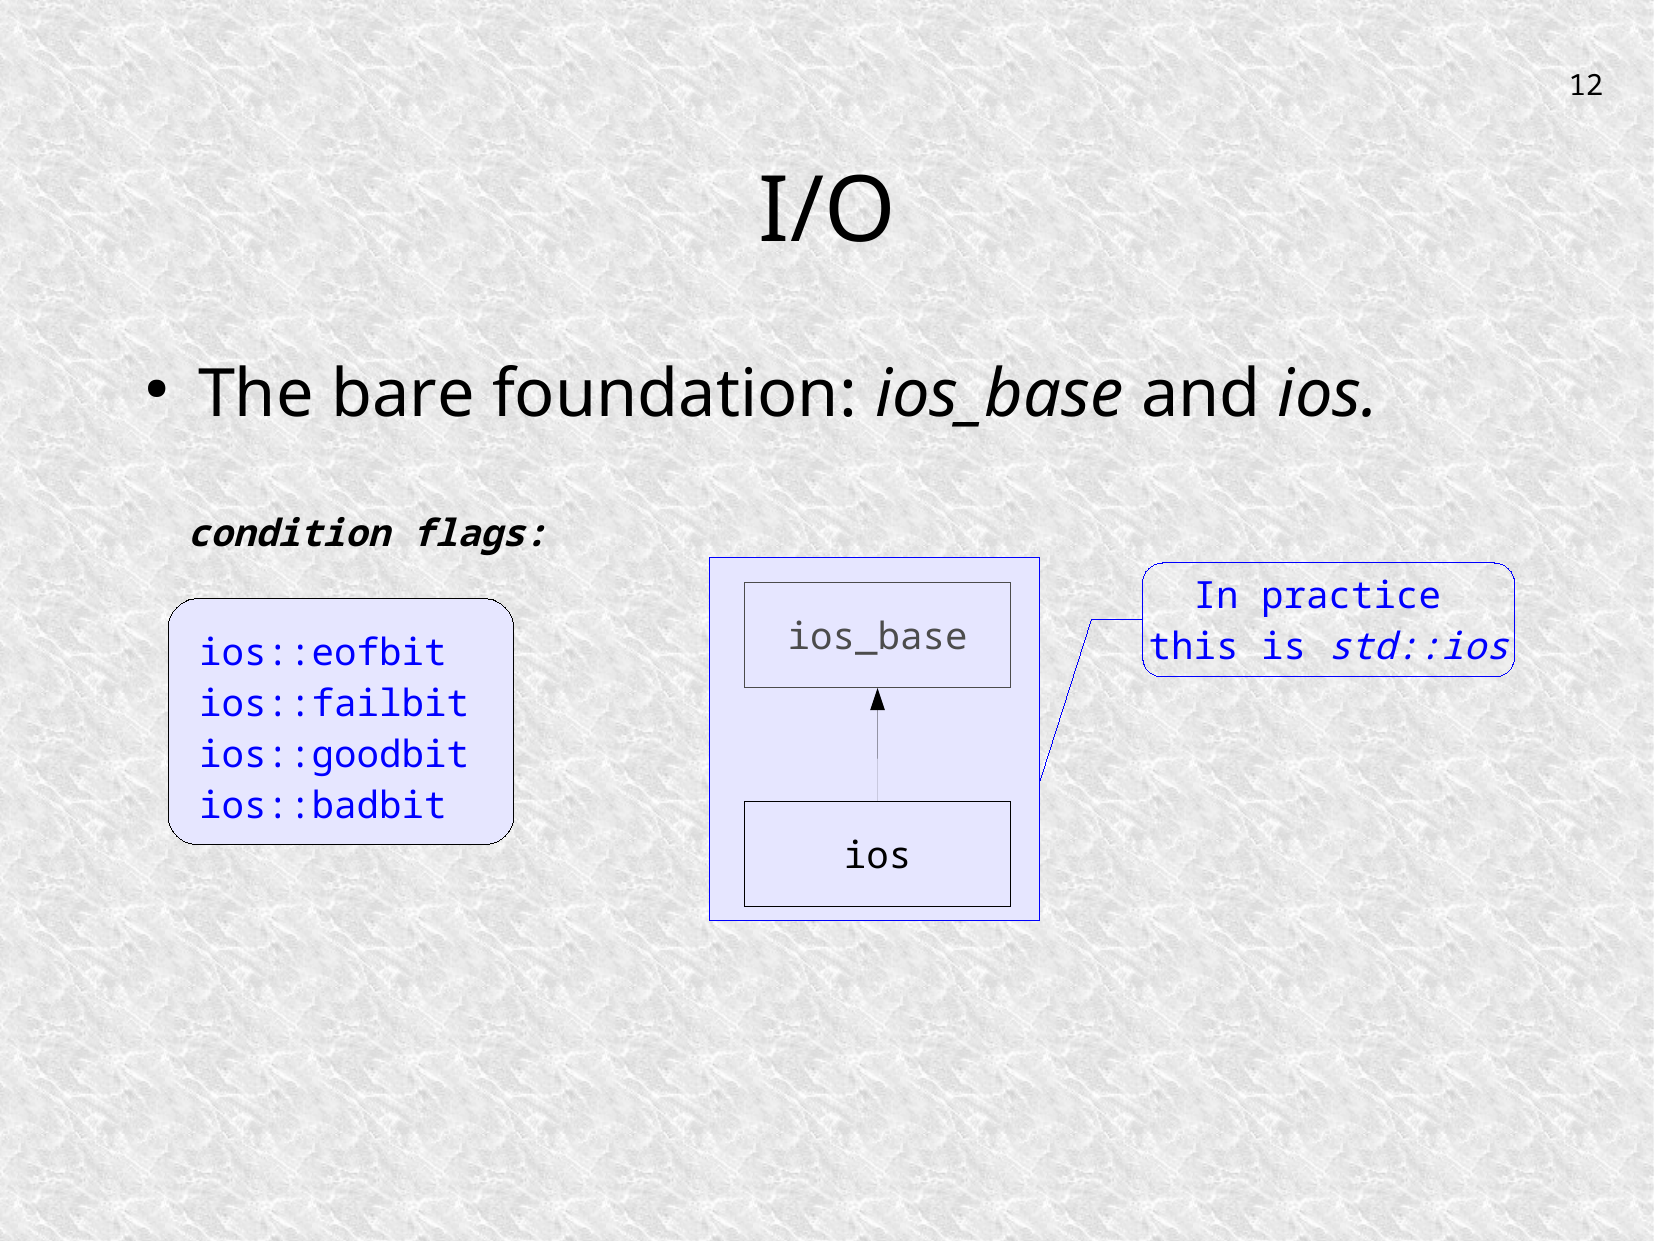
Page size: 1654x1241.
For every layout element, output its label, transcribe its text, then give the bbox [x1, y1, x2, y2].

text_box ios::eofbit ios::failbit ios::goodbit ios::badbit [199, 625, 470, 805]
title I/O [121, 102, 1534, 311]
list The bare foundation: ios_base and ios. [127, 344, 1540, 427]
text_box ios [744, 801, 1011, 907]
picture [0, 0, 1654, 1241]
text_box condition flags: [187, 505, 548, 557]
text_box In practice this is std::ios [1142, 562, 1515, 677]
text_box [709, 557, 1040, 921]
text_box [168, 598, 514, 845]
text_box ios_base [744, 582, 1011, 688]
